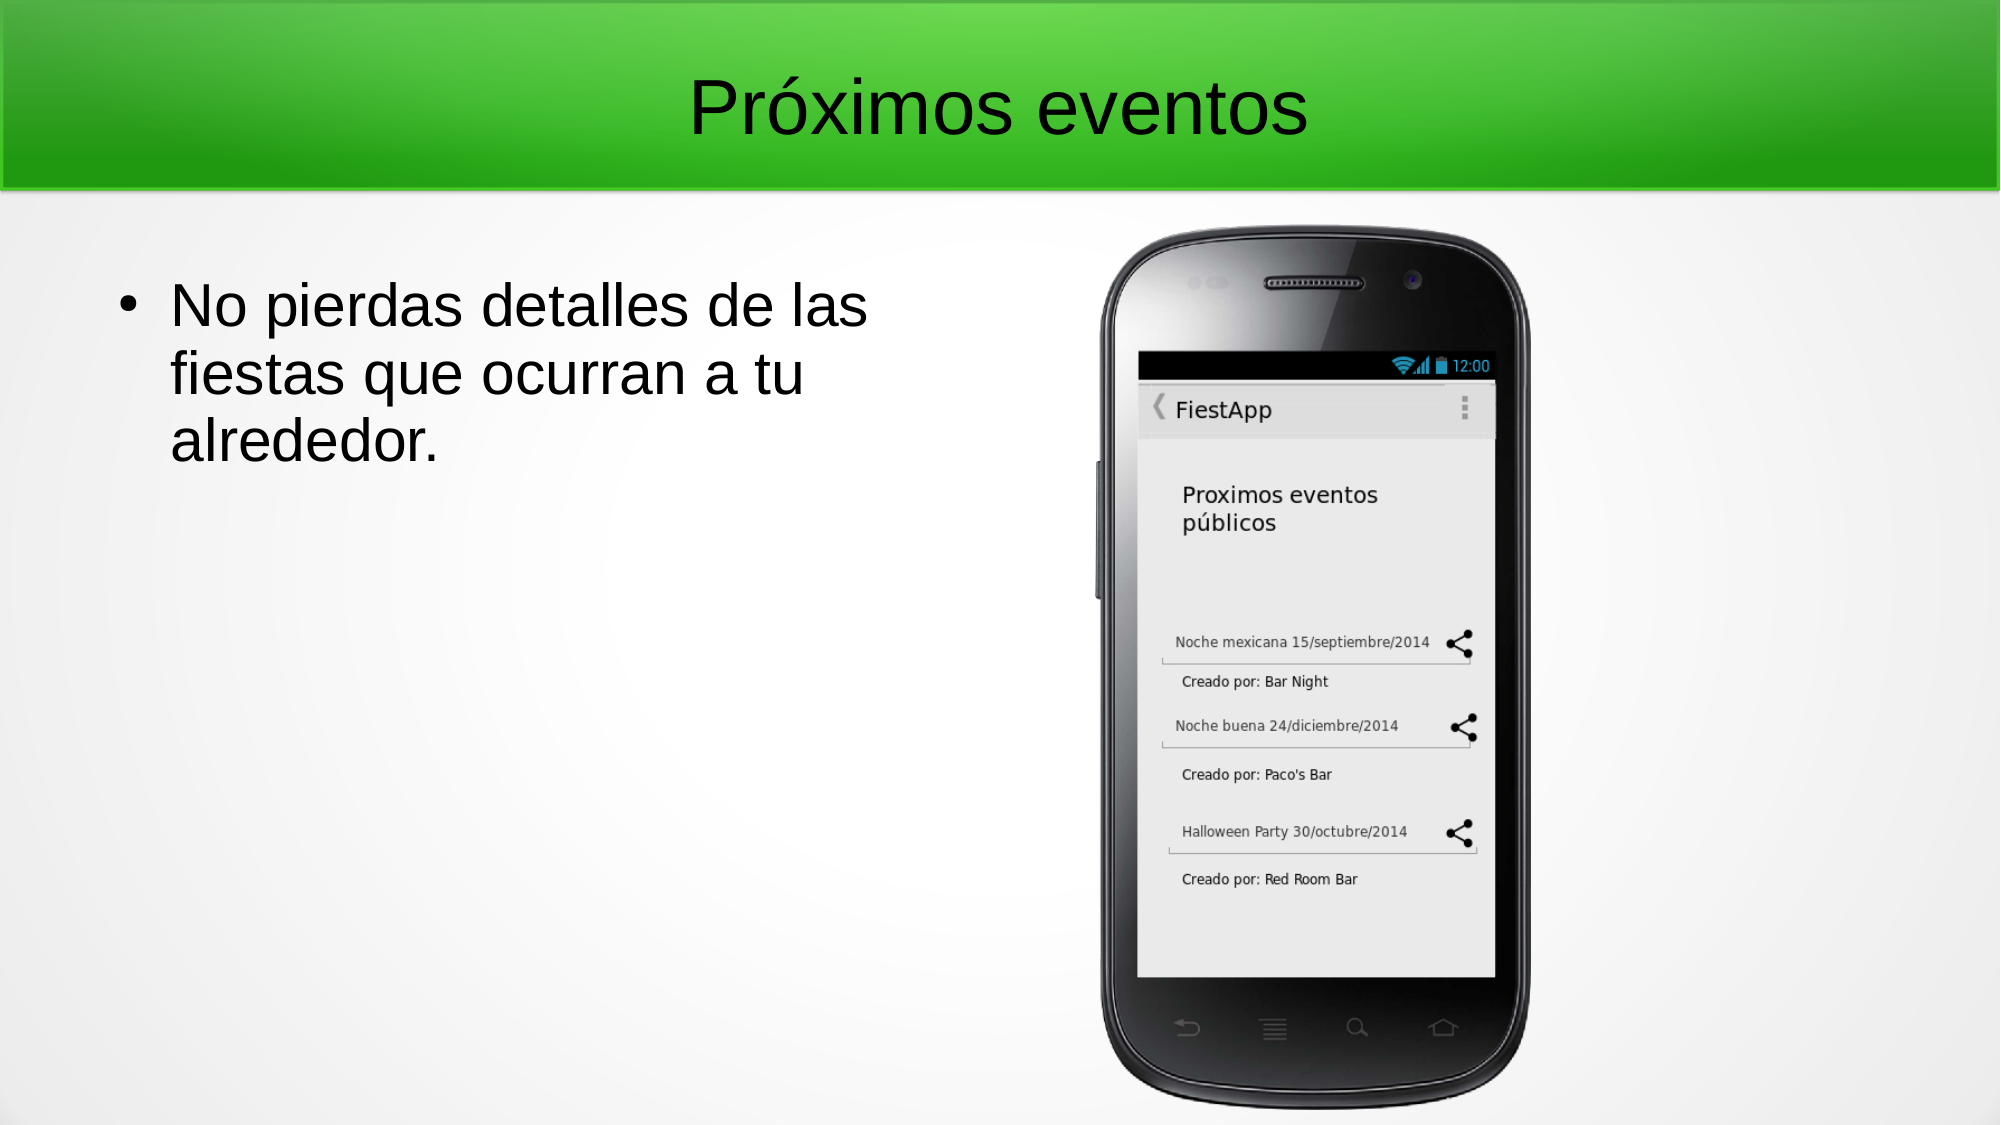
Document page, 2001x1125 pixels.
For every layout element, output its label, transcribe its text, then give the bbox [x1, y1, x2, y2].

list No pierdas detalles de las fiestas que ocurran a tu alrededor. [99, 271, 979, 583]
title Próximos eventos [99, 42, 1900, 172]
picture [1095, 224, 1531, 1110]
